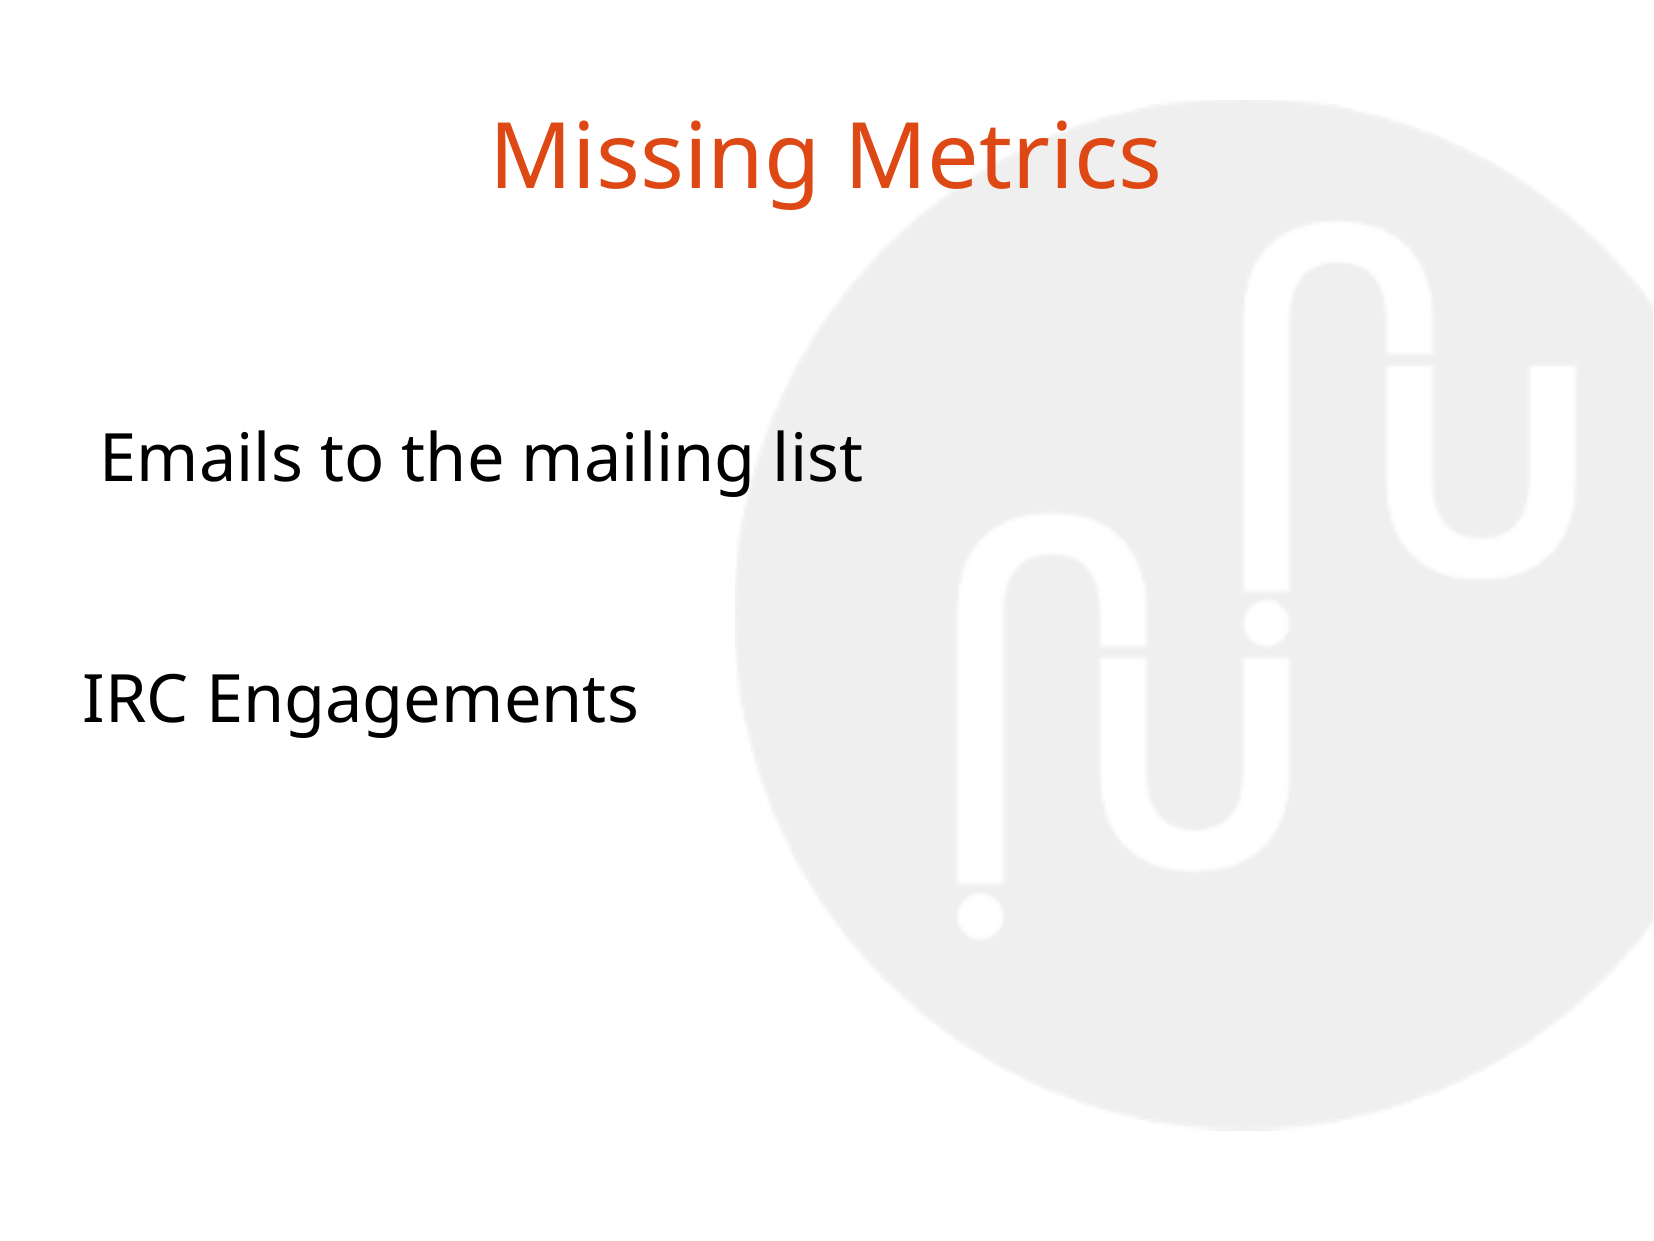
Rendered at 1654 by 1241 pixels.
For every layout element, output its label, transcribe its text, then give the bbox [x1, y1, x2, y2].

picture [735, 100, 1654, 1131]
title Missing Metrics [82, 49, 1571, 257]
list Emails to the mailing list IRC Engagements [82, 290, 1571, 1010]
